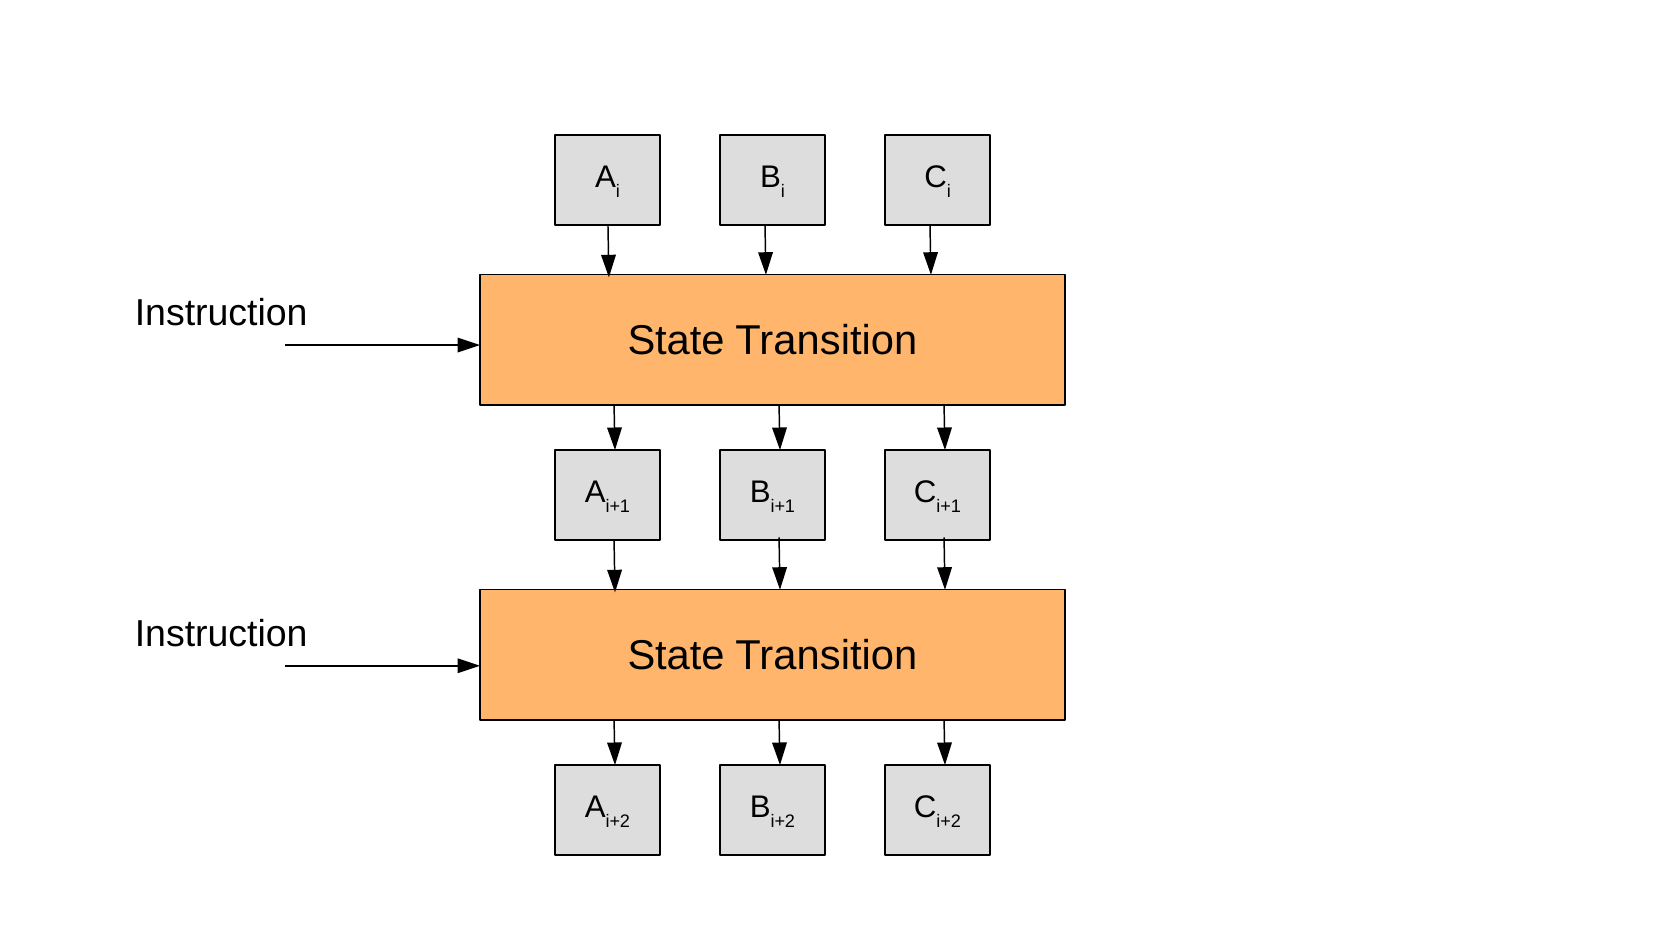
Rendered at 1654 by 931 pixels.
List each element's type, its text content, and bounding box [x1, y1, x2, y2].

text_box Bi+1 [720, 450, 826, 541]
text_box Ci+2 [885, 765, 991, 856]
text_box Ci [885, 135, 991, 226]
text_box Ai+2 [555, 765, 661, 856]
text_box Ai [555, 135, 661, 226]
text_box Bi+2 [720, 765, 826, 856]
text_box State Transition [480, 589, 1066, 721]
text_box Instruction [120, 279, 346, 346]
text_box Instruction [120, 600, 361, 666]
text_box Ai+1 [555, 450, 661, 541]
text_box Bi [720, 135, 826, 226]
text_box State Transition [480, 274, 1066, 406]
text_box Ci+1 [885, 450, 991, 541]
